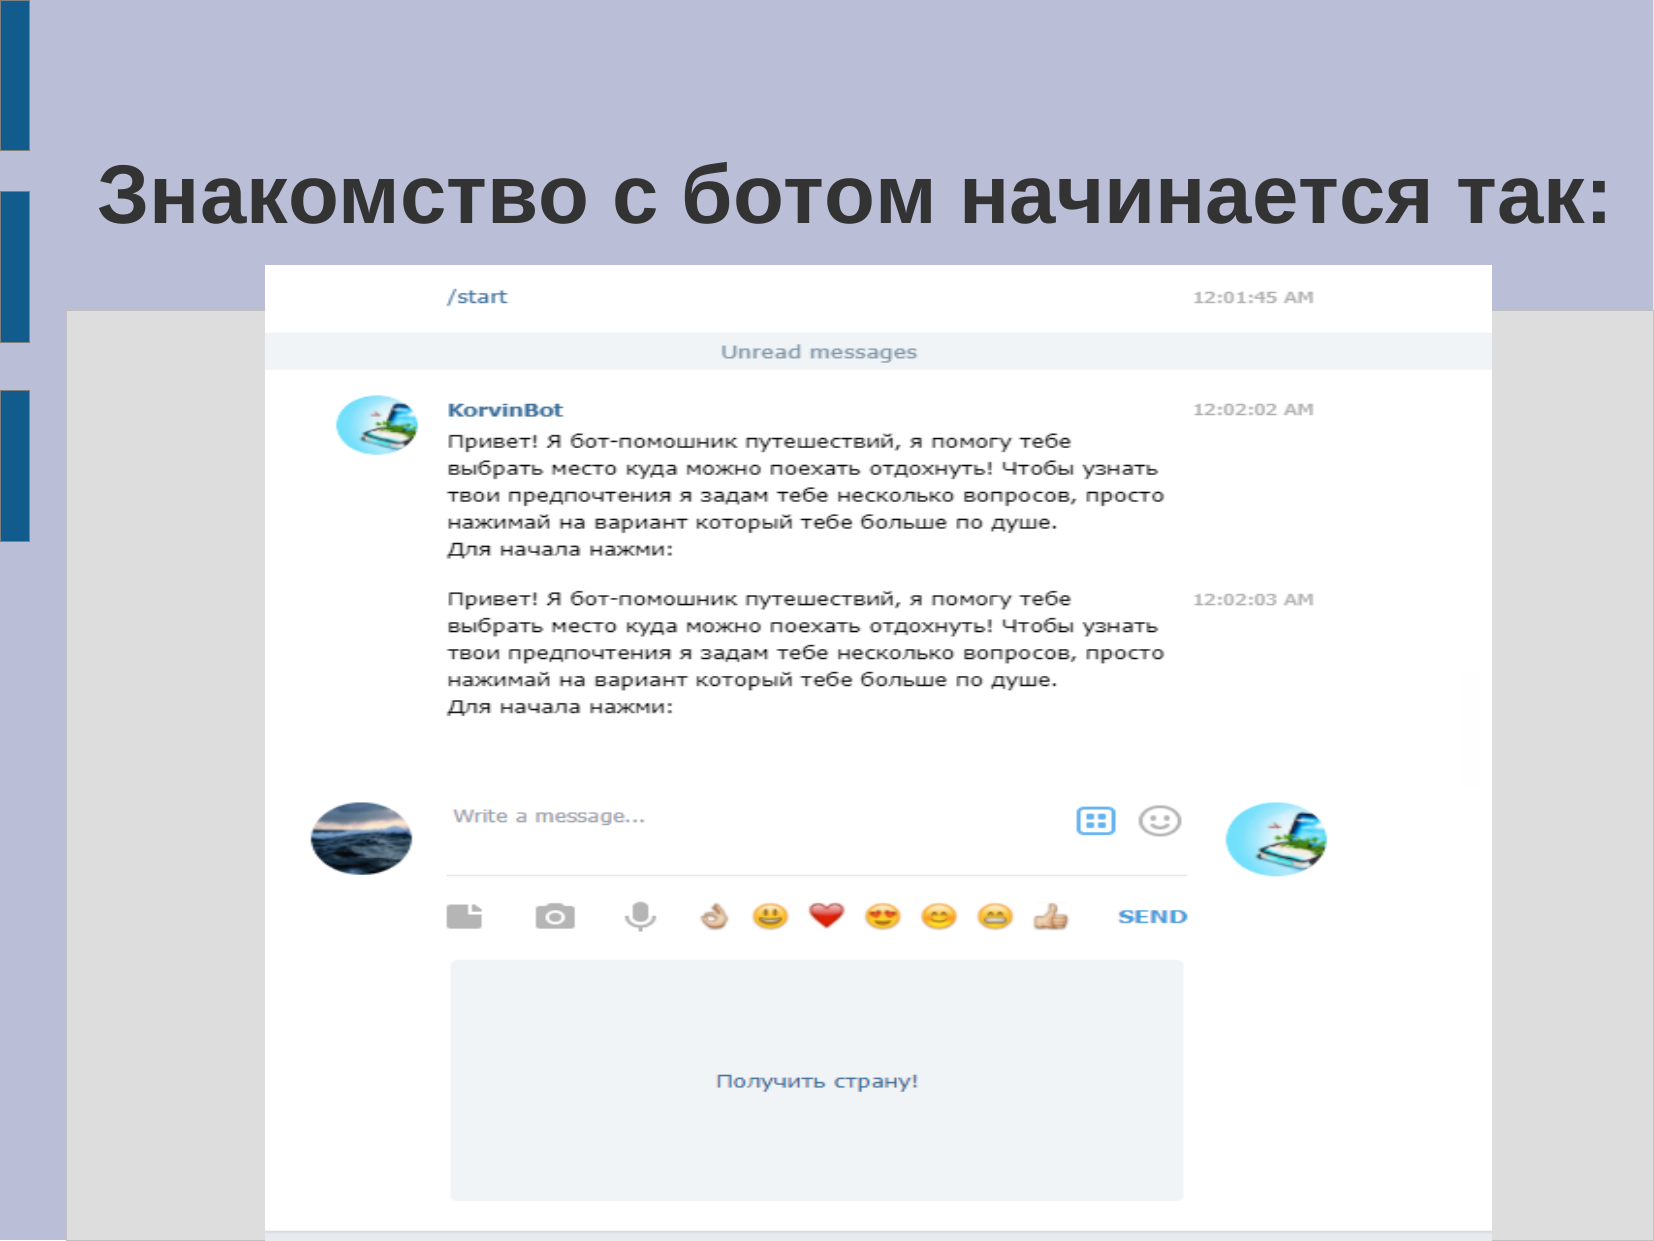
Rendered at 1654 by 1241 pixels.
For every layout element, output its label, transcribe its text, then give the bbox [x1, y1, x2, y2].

title Знакомство с ботом начинается так: [59, 91, 1654, 299]
picture [265, 265, 1492, 1241]
